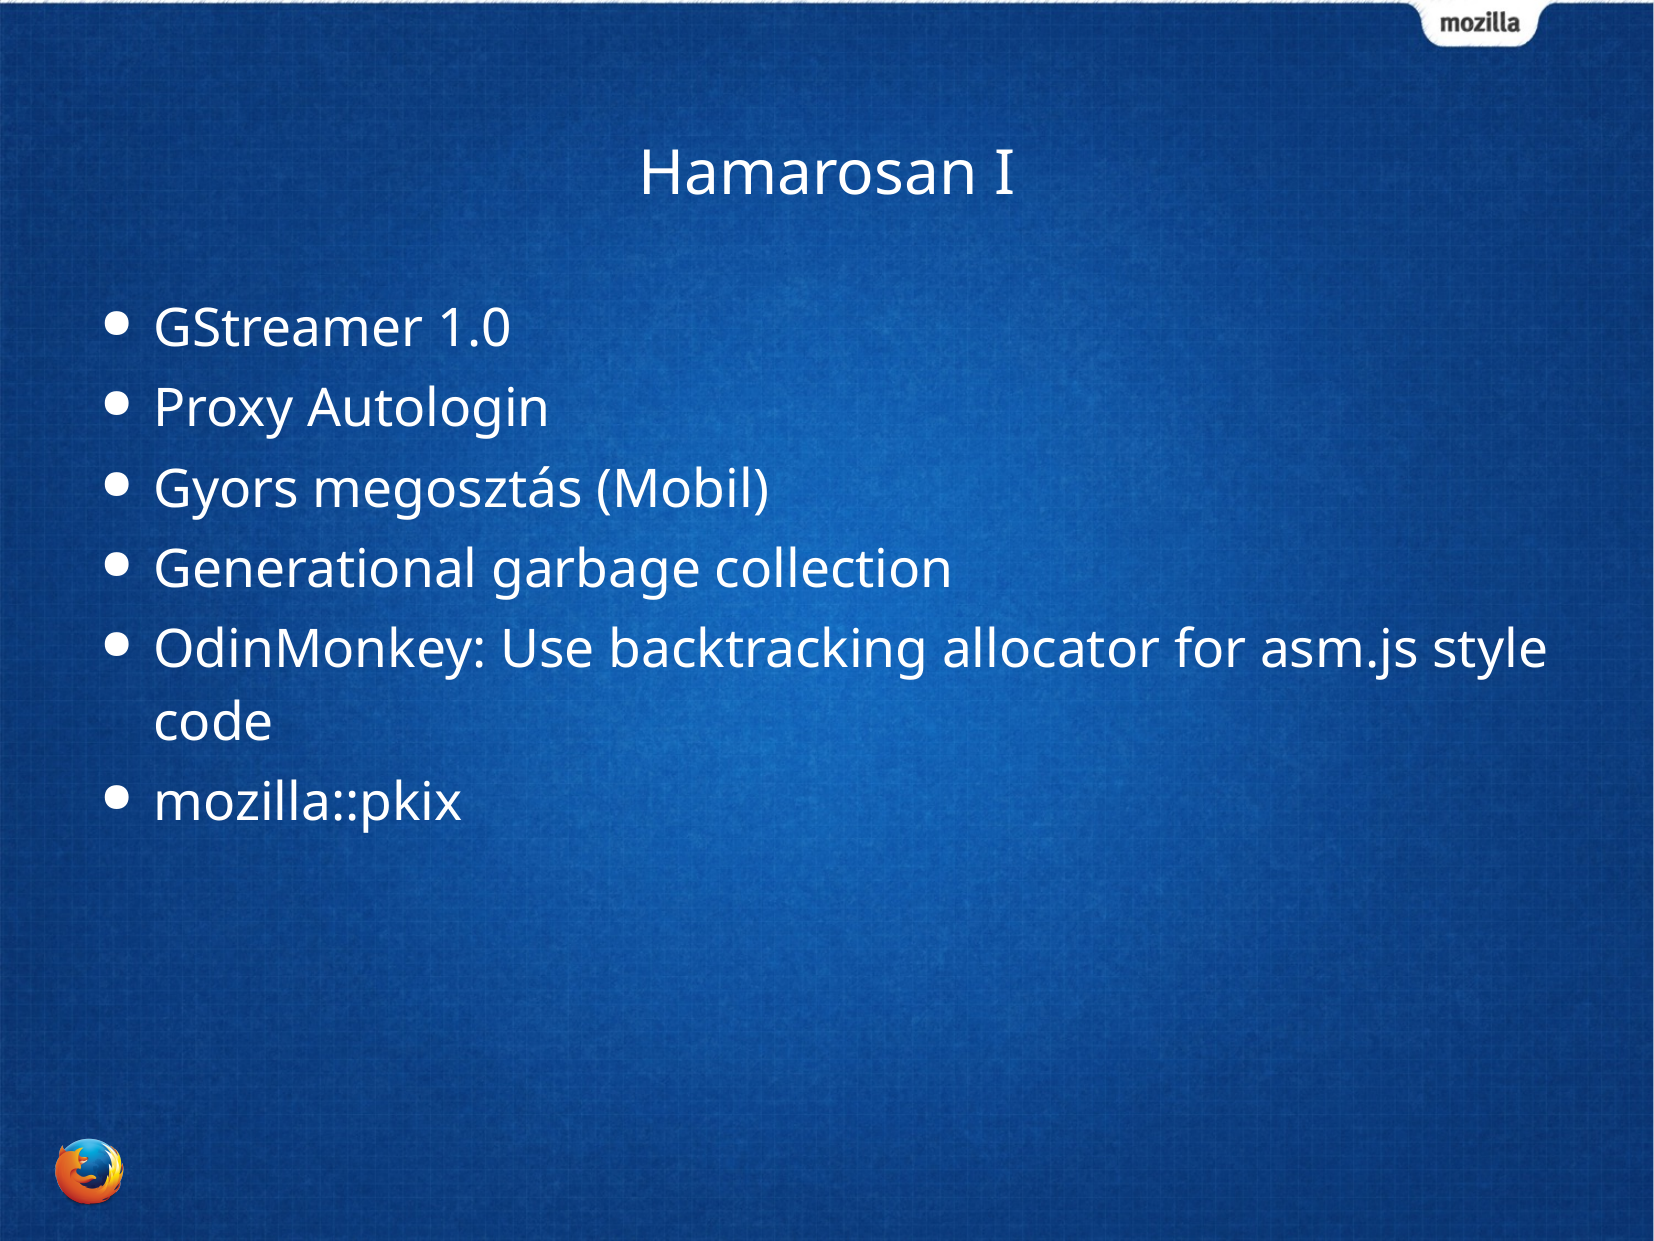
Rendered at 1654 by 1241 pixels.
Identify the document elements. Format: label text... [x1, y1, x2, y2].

title Hamarosan I [82, 49, 1571, 257]
list GStreamer 1.0 Proxy Autologin Gyors megosztás (Mobil) Generational garbage collection OdinMonkey: Use backtracking allocator for asm.js style code mozilla::pkix [82, 289, 1571, 1108]
picture [0, 0, 1654, 1241]
